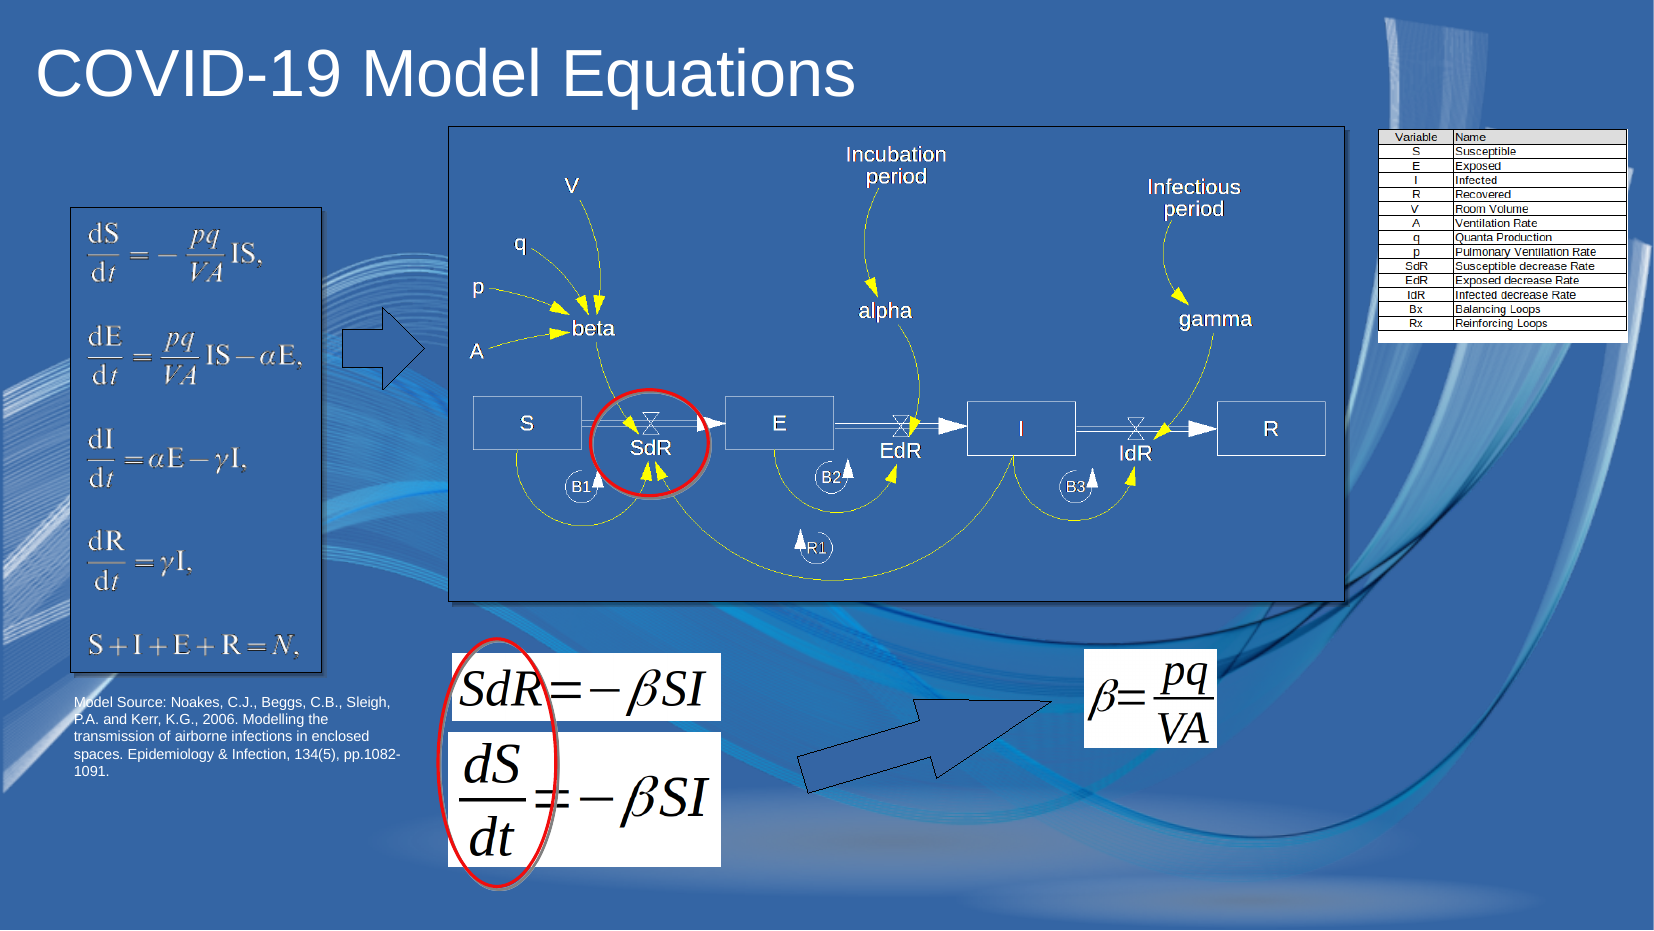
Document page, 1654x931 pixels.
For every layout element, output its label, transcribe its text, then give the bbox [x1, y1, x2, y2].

text_box [797, 699, 1052, 794]
picture [0, 15, 1654, 930]
text_box Model Source: Noakes, C.J., Beggs, C.B., Sleigh, P.A. and Kerr, K.G., 2006. Modelling the transmission of airborne infections in enclosed spaces. Epidemiology & Infection, 134(5), pp.1082-1091. [58, 685, 425, 797]
text_box [342, 307, 425, 390]
